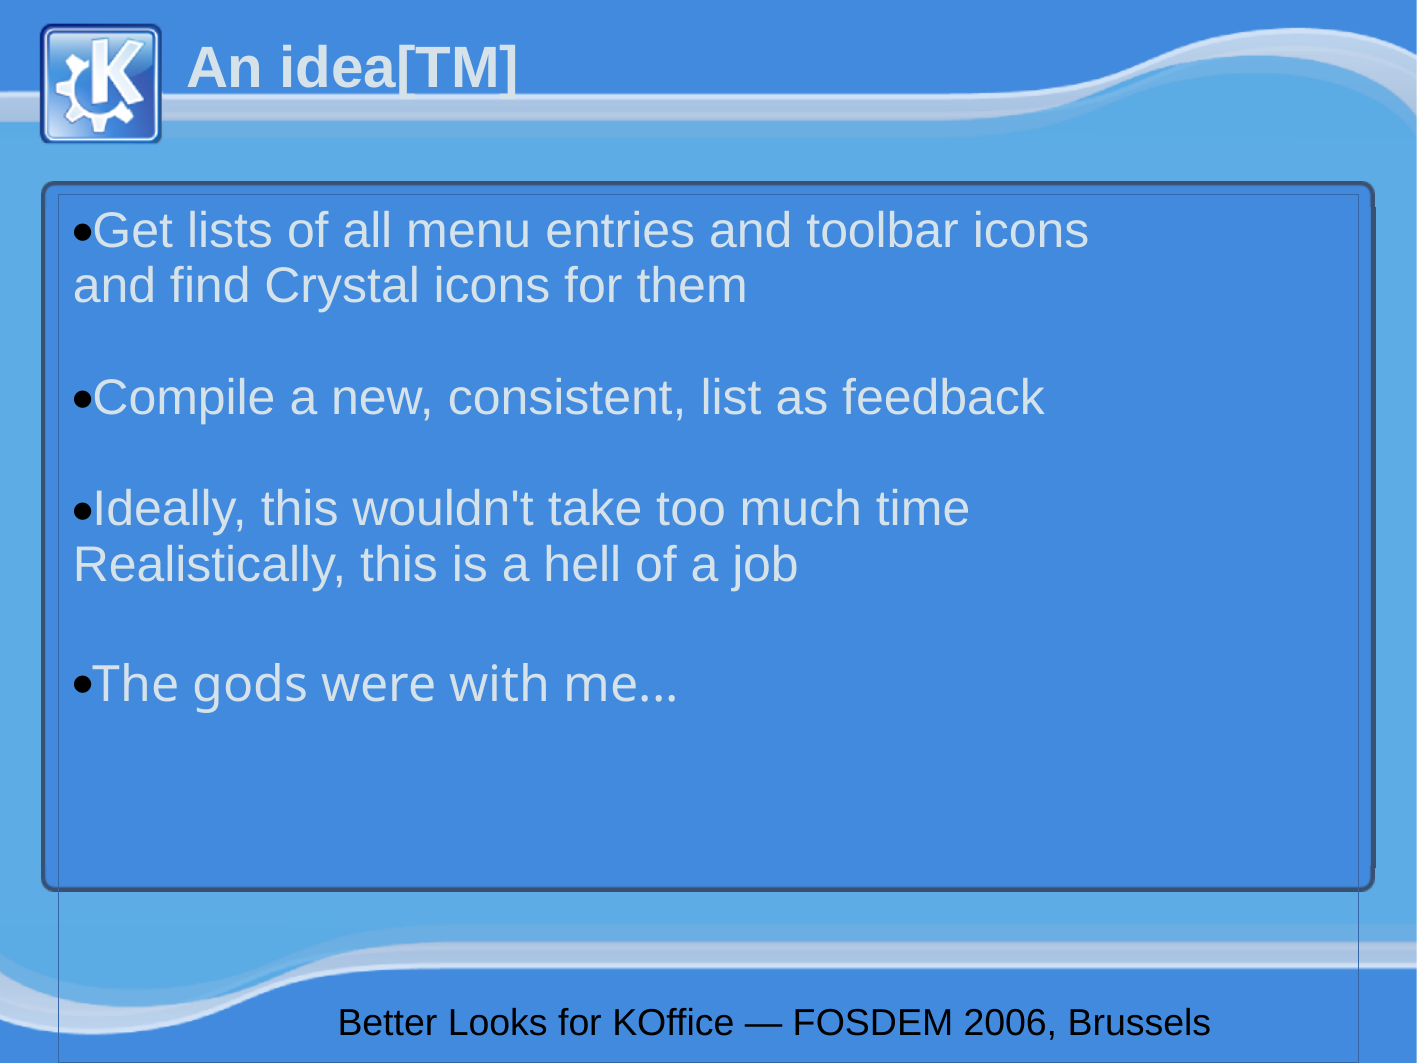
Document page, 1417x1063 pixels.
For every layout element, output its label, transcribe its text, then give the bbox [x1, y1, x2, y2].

text_box Get lists of all menu entries and toolbar icons and find Crystal icons for them Compile a new, consistent, list as feedback Ideally, this wouldn't take too much time Realistically, this is a hell of a job The gods were with me... [58, 194, 1359, 1063]
text_box An idea[TM] [171, 27, 1048, 105]
picture [0, 0, 1417, 1063]
